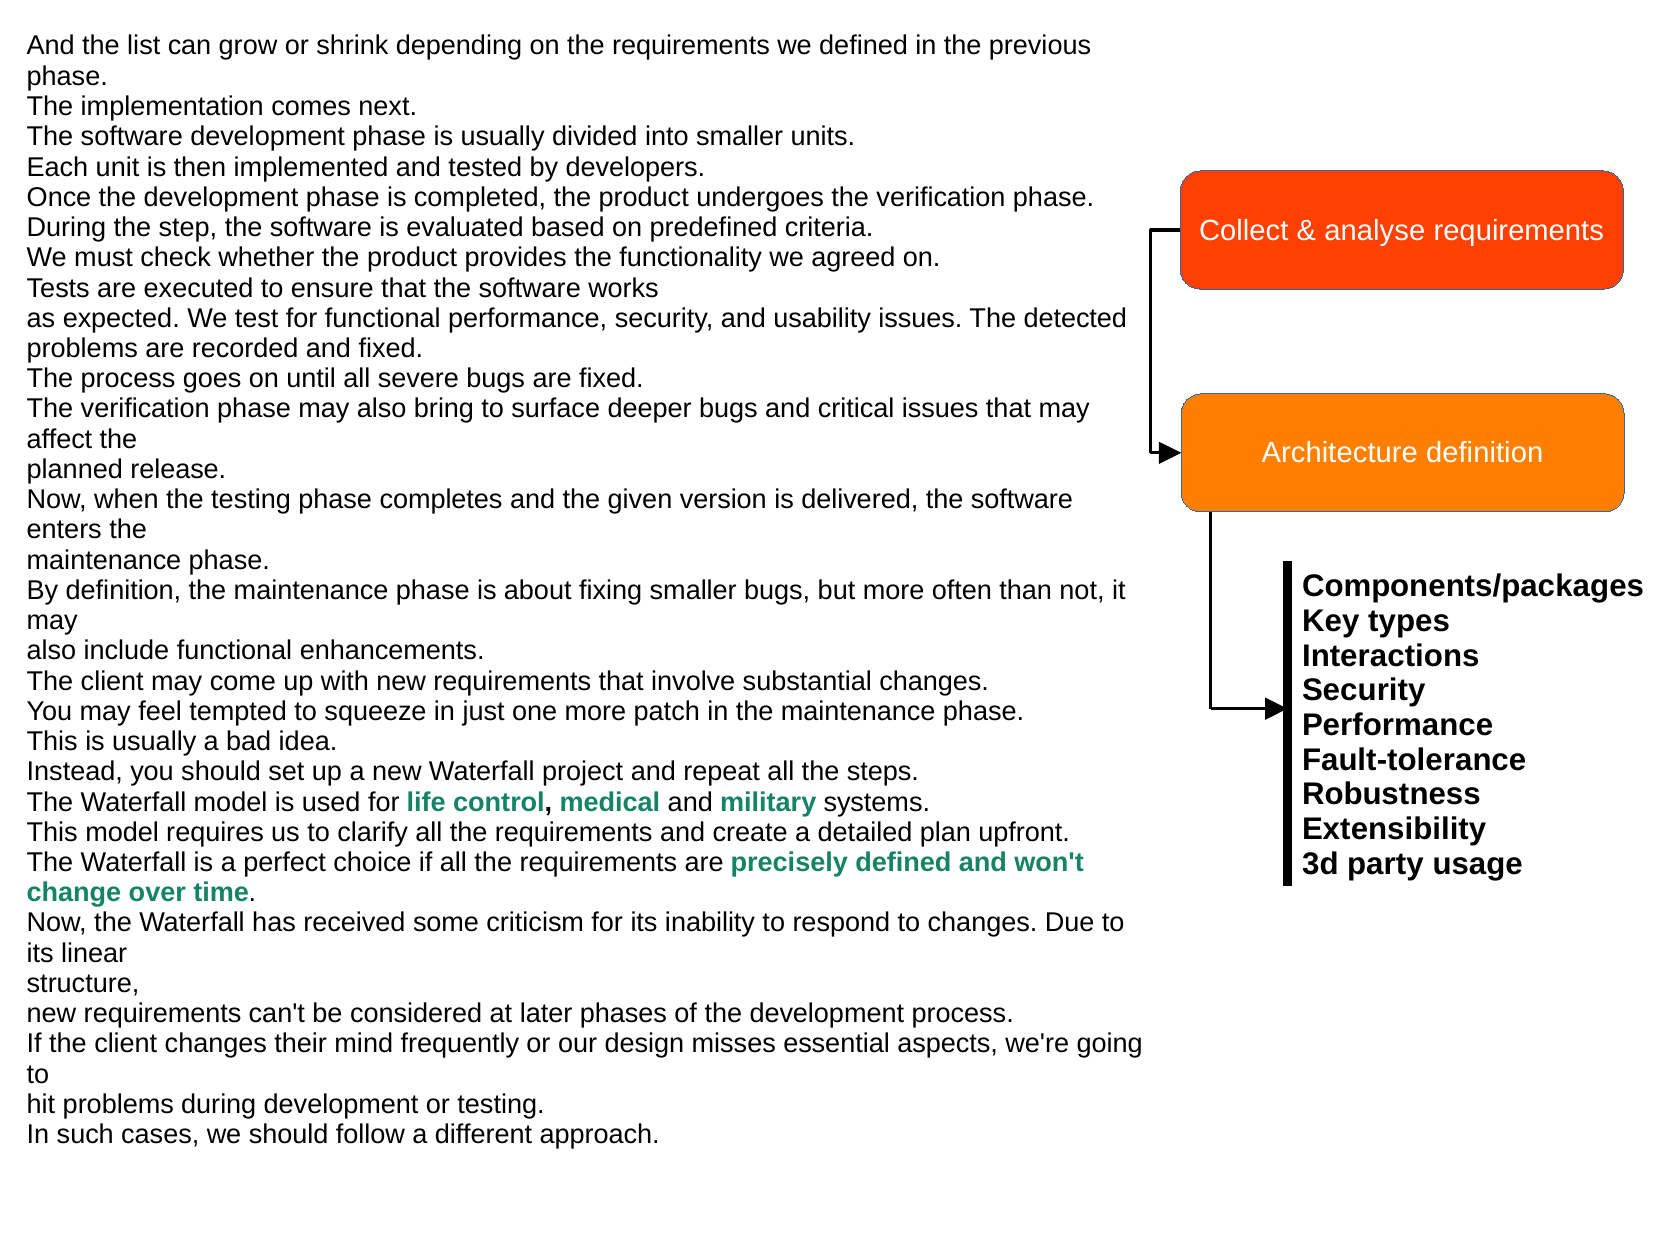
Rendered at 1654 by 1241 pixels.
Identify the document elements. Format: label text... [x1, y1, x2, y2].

text_box Collect & analyse requirements [1180, 170, 1624, 290]
text_box Components/packages Key types Interactions Security Performance Fault-tolerance Robustness Extensibility 3d party usage [1287, 561, 1654, 973]
text_box Architecture definition [1181, 393, 1625, 512]
text_box And the list can grow or shrink depending on the requirements we defined in the previous phase. The implementation comes next. The software development phase is usually divided into smaller units. Each unit is then implemented and tested by developers. Once the development phase is completed, the product undergoes the verification phase. During the step, the software is evaluated based on predefined criteria. We must check whether the product provides the functionality we agreed on. Tests are executed to ensure that the software works as expected. We test for functional performance, security, and usability issues. The detected problems are recorded and fixed. The process goes on until all severe bugs are fixed. The verification phase may also bring to surface deeper bugs and critical issues that may affect the planned release. Now, when the testing phase completes and the given version is delivered, the software enters the maintenance phase. By definition, the maintenance phase is about fixing smaller bugs, but more often than not, it may also include functional enhancements. The client may come up with new requirements that involve substantial changes. You may feel tempted to squeeze in just one more patch in the maintenance phase. This is usually a bad idea. Instead, you should set up a new Waterfall project and repeat all the steps. The Waterfall model is used for life control, medical and military systems. This model requires us to clarify all the requirements and create a detailed plan upfront. The Waterfall is a perfect choice if all the requirements are precisely defined and won't change over time. Now, the Waterfall has received some criticism for its inability to respond to changes. Due to its linear structure, new requirements can't be considered at later phases of the development process. If the client changes their mind frequently or our design misses essential aspects, we're going to hit problems during development or testing. In such cases, we should follow a different approach. [11, 23, 1164, 1163]
